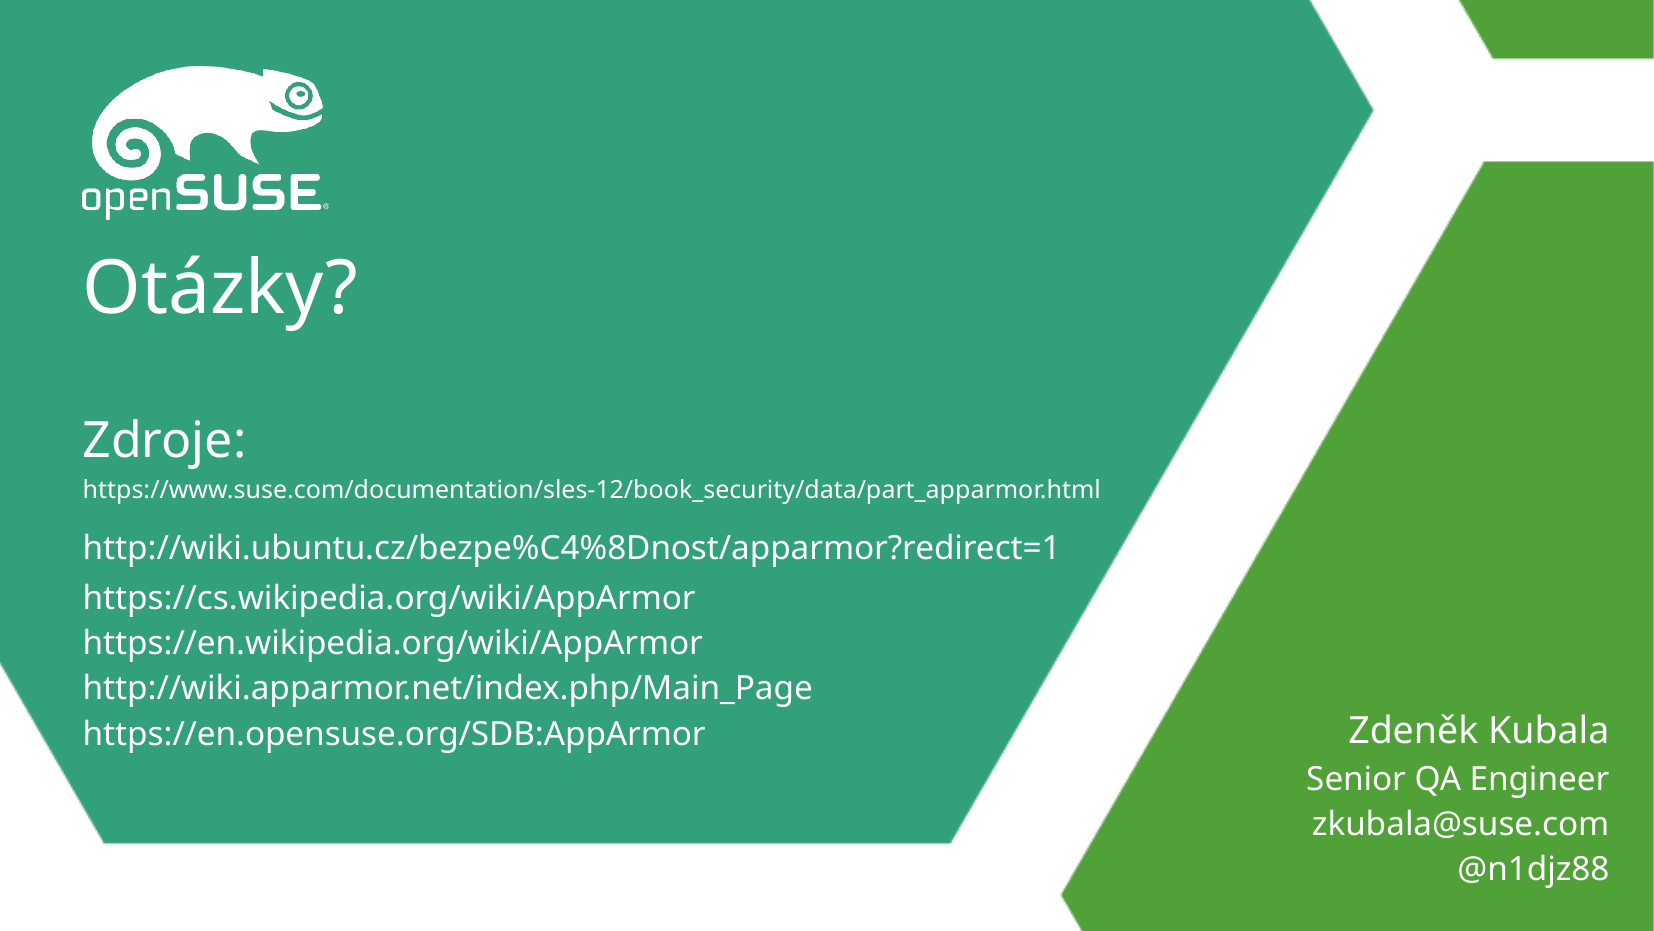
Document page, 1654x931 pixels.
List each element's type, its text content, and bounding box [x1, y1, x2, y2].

picture [0, 0, 1654, 931]
subtitle Zdeněk Kubala Senior QA Engineer zkubala@suse.com @n1djz88 [1183, 686, 1610, 931]
title Otázky? Zdroje: https://www.suse.com/documentation/sles-12/book_security/data/part_apparmor.html http://wiki.ubuntu.cz/bezpe%C4%8Dnost/apparmor?redirect=1 https://cs.wikipedia.org/wiki/AppArmor https://en.wikipedia.org/wiki/AppArmor http://wiki.apparmor.net/index.php/Main_Page https://en.opensuse.org/SDB:AppArmor [82, 187, 1218, 778]
